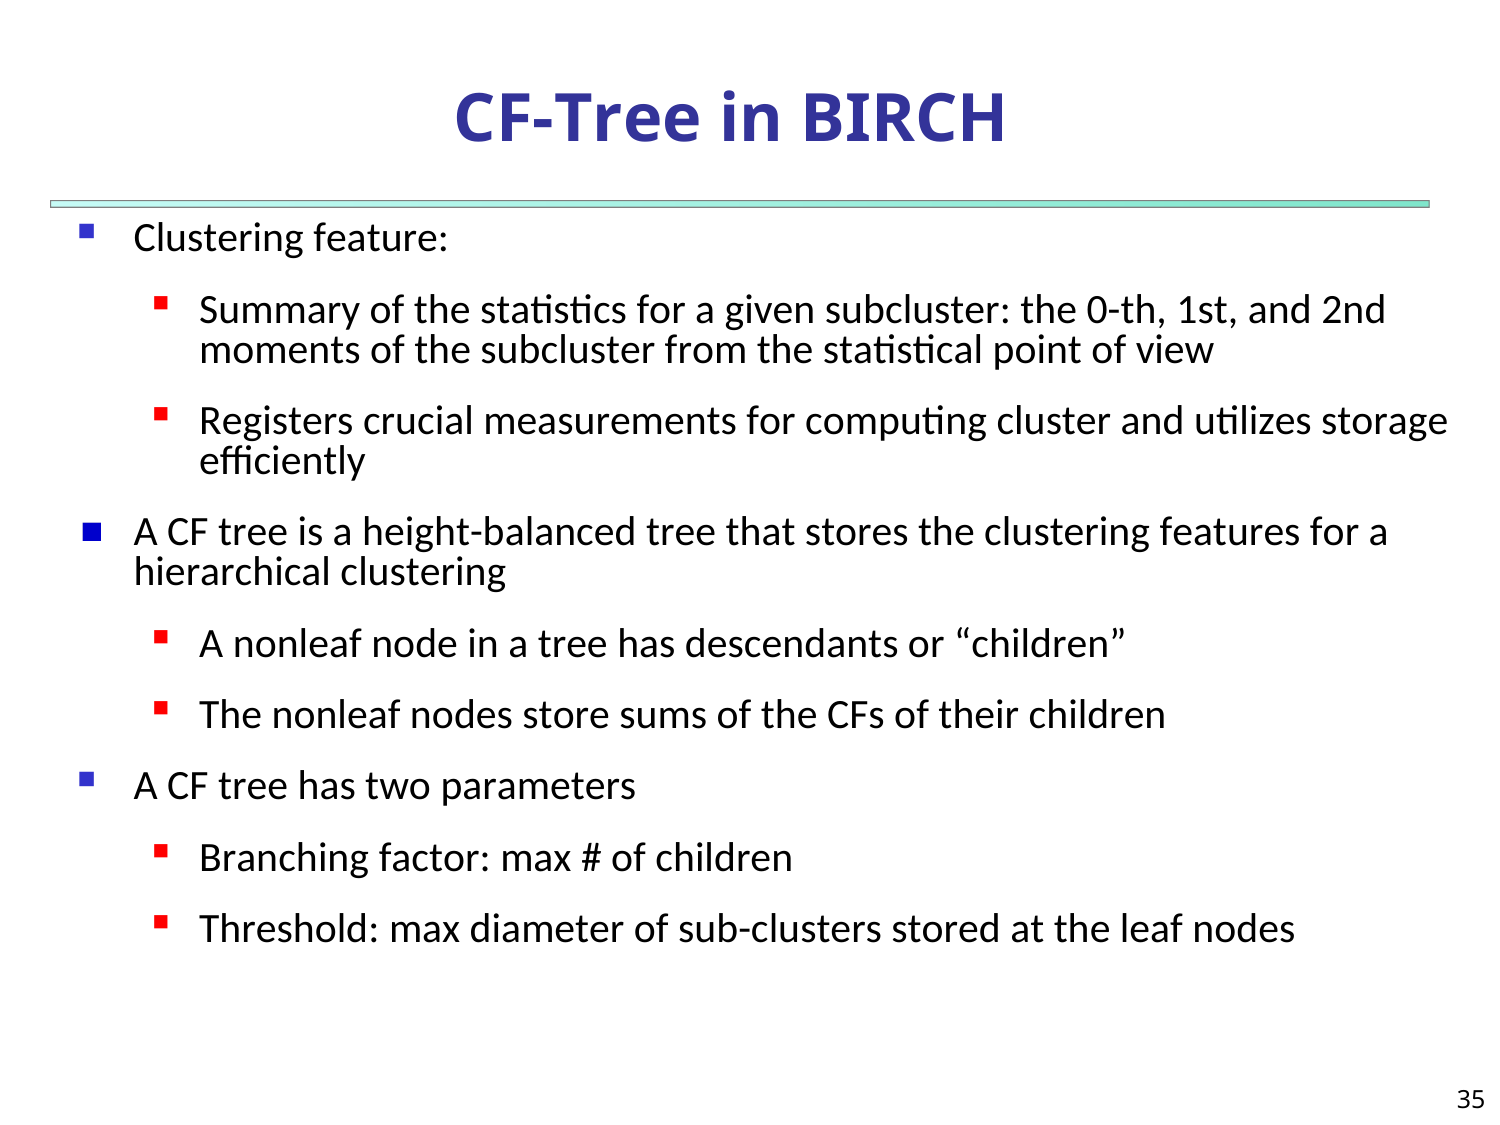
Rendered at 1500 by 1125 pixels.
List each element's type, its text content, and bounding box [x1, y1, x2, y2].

title CF-Tree in BIRCH [74, 62, 1388, 163]
text_box 18 [1187, 1062, 1500, 1125]
list Clustering feature: Summary of the statistics for a given subcluster: the 0-th, 1st, and 2nd moments of the subcluster from the statistical point of view Registers crucial measurements for computing cluster and utilizes storage efficiently A CF tree is a height-balanced tree that stores the clustering features for a hierarchical clustering A nonleaf node in a tree has descendants or “children” The nonleaf nodes store sums of the CFs of their children A CF tree has two parameters Branching factor: max # of children Threshold: max diameter of sub-clusters stored at the leaf nodes [62, 212, 1475, 1101]
